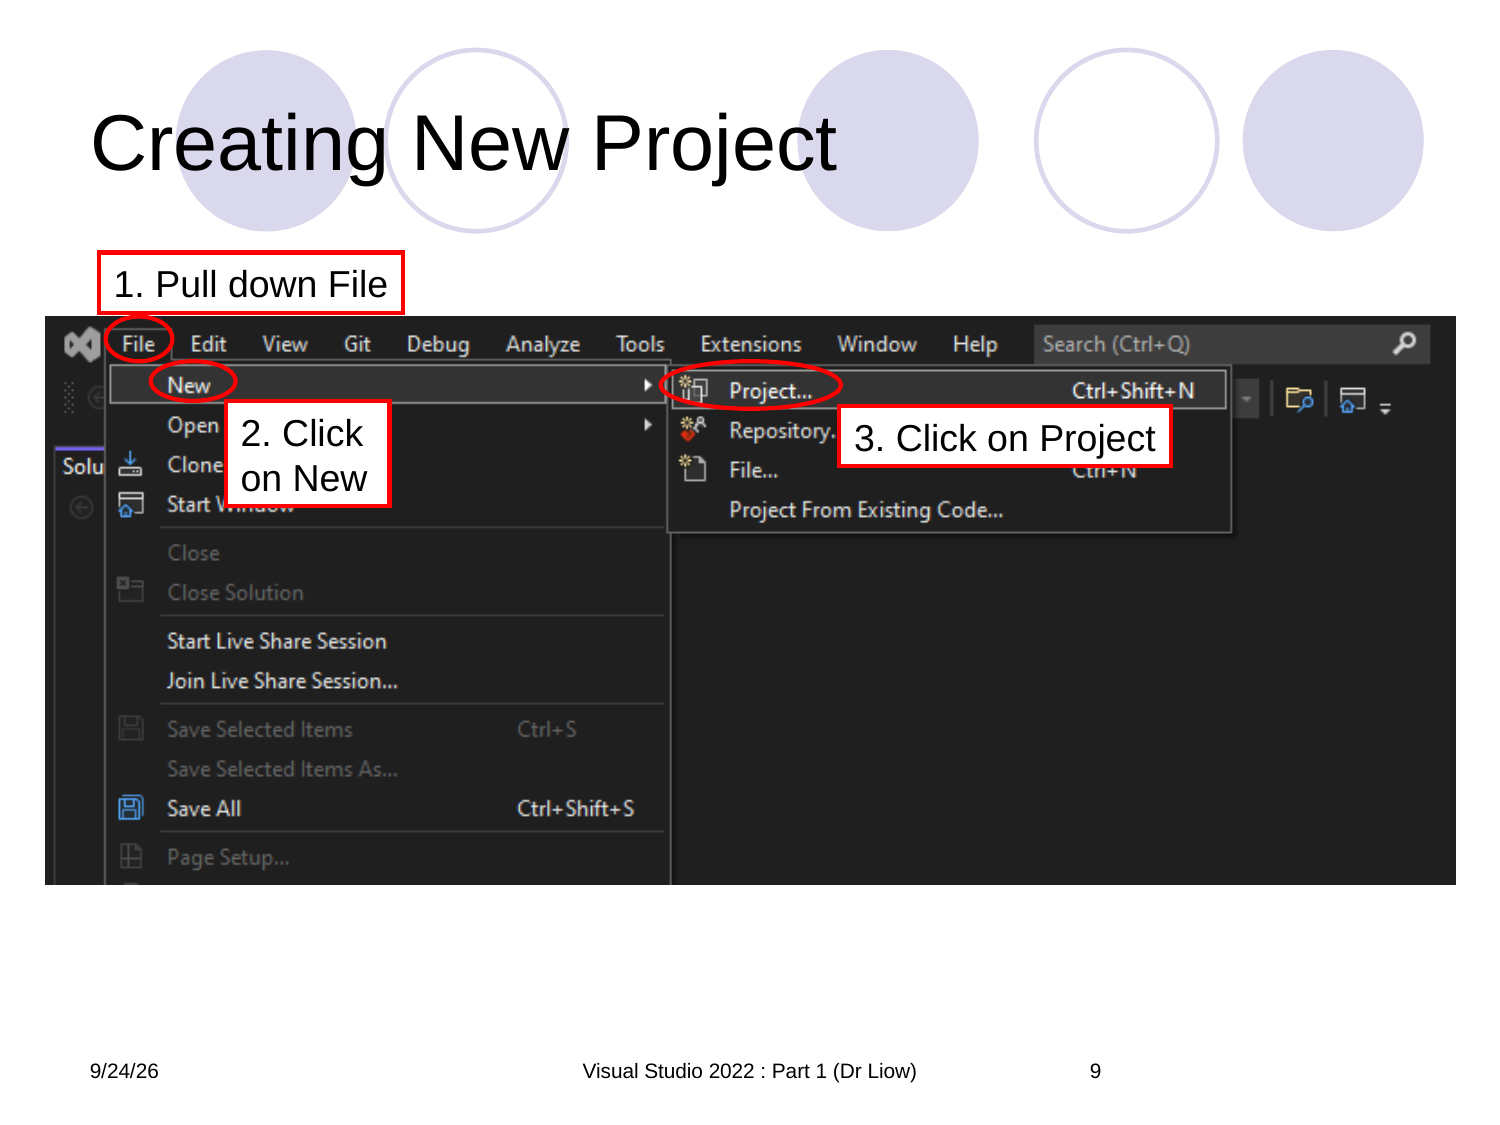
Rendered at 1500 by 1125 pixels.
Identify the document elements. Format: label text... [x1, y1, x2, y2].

text_box <number> [1074, 1049, 1426, 1101]
picture [108, 319, 170, 359]
text_box 1/11/22 [74, 1049, 426, 1101]
title Creating New Project [75, 45, 1426, 233]
text_box 1. Pull down File [99, 252, 404, 314]
text_box 2. Click on New [225, 400, 390, 507]
picture [45, 316, 1456, 886]
text_box Visual Studio 2022 : Part 1 (Dr Liow) [512, 1049, 988, 1101]
text_box 3. Click on Project [839, 405, 1171, 467]
